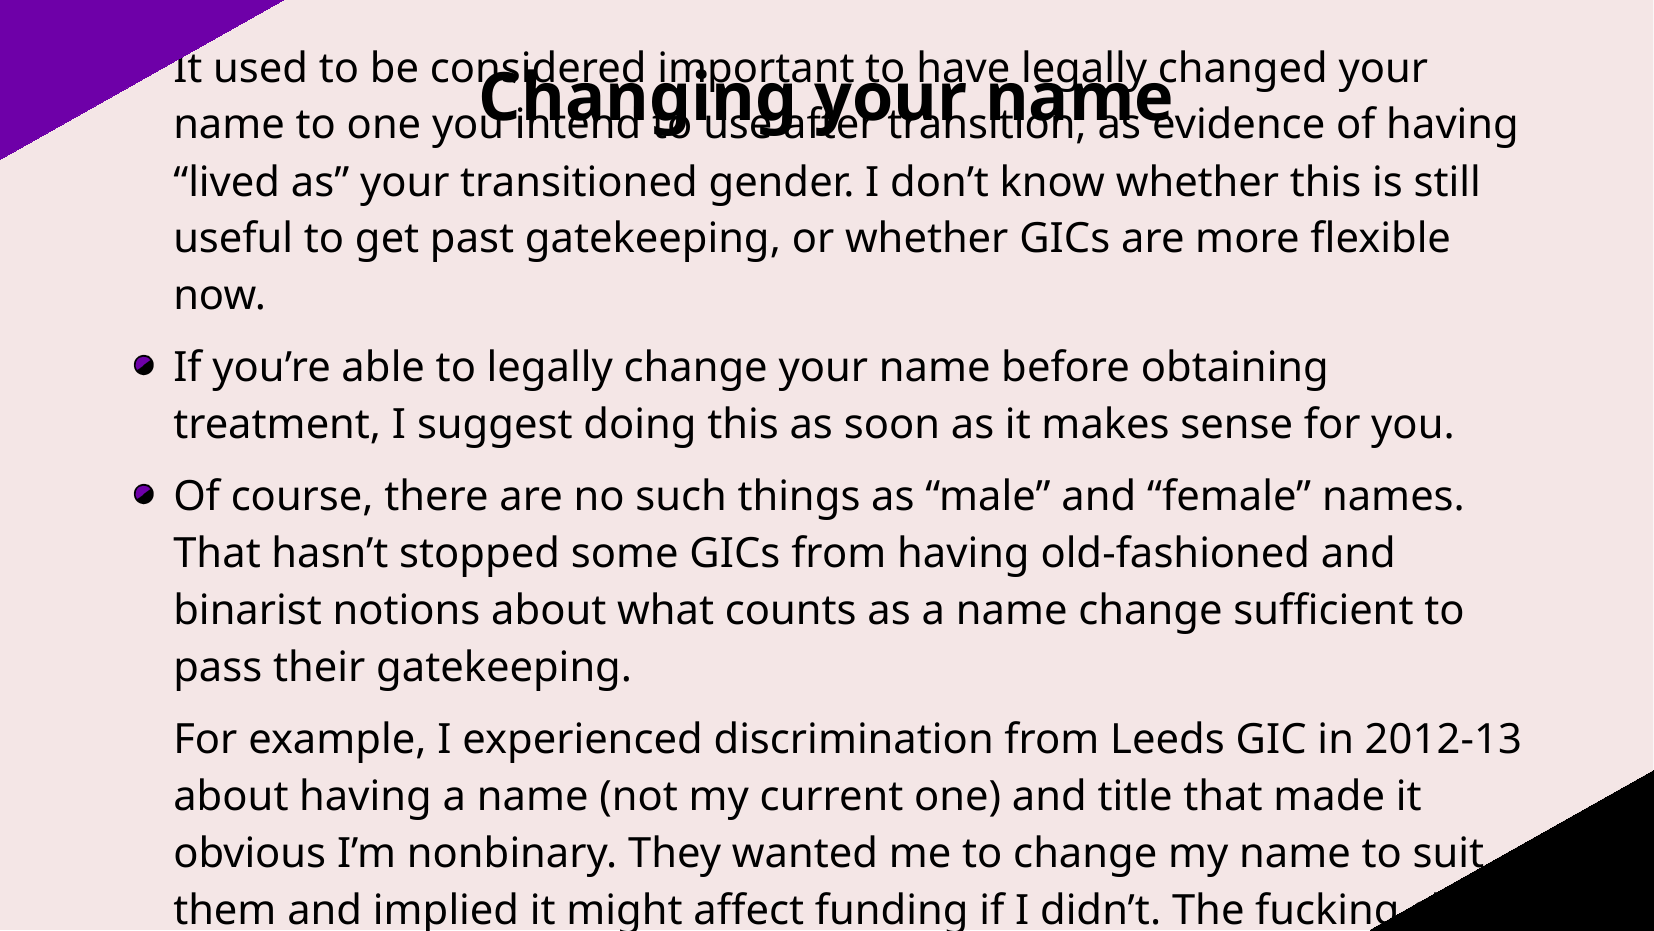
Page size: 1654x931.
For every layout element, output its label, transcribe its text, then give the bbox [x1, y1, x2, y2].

text_box [1370, 770, 1654, 931]
title Changing your name [82, 35, 1571, 154]
picture [147, 73, 155, 78]
text_box [0, 0, 284, 160]
subtitle It used to be considered important to have legally changed your name to one you intend to use after transition, as evidence of having “lived as” your transitioned gender. I don’t know whether this is still useful to get past gatekeeping, or whether GICs are more flexible now. If you’re able to legally change your name before obtaining treatment, I suggest doing this as soon as it makes sense for you. Of course, there are no such things as “male” and “female” names. That hasn’t stopped some GICs from having old-fashioned and binarist notions about what counts as a name change sufficient to pass their gatekeeping. For example, I experienced discrimination from Leeds GIC in 2012-13 about having a name (not my current one) and title that made it obvious I’m nonbinary. They wanted me to change my name to suit them and implied it might affect funding if I didn’t. The fucking cheek. I sent them a strongly worded letter and they backed down. [132, 140, 1541, 890]
